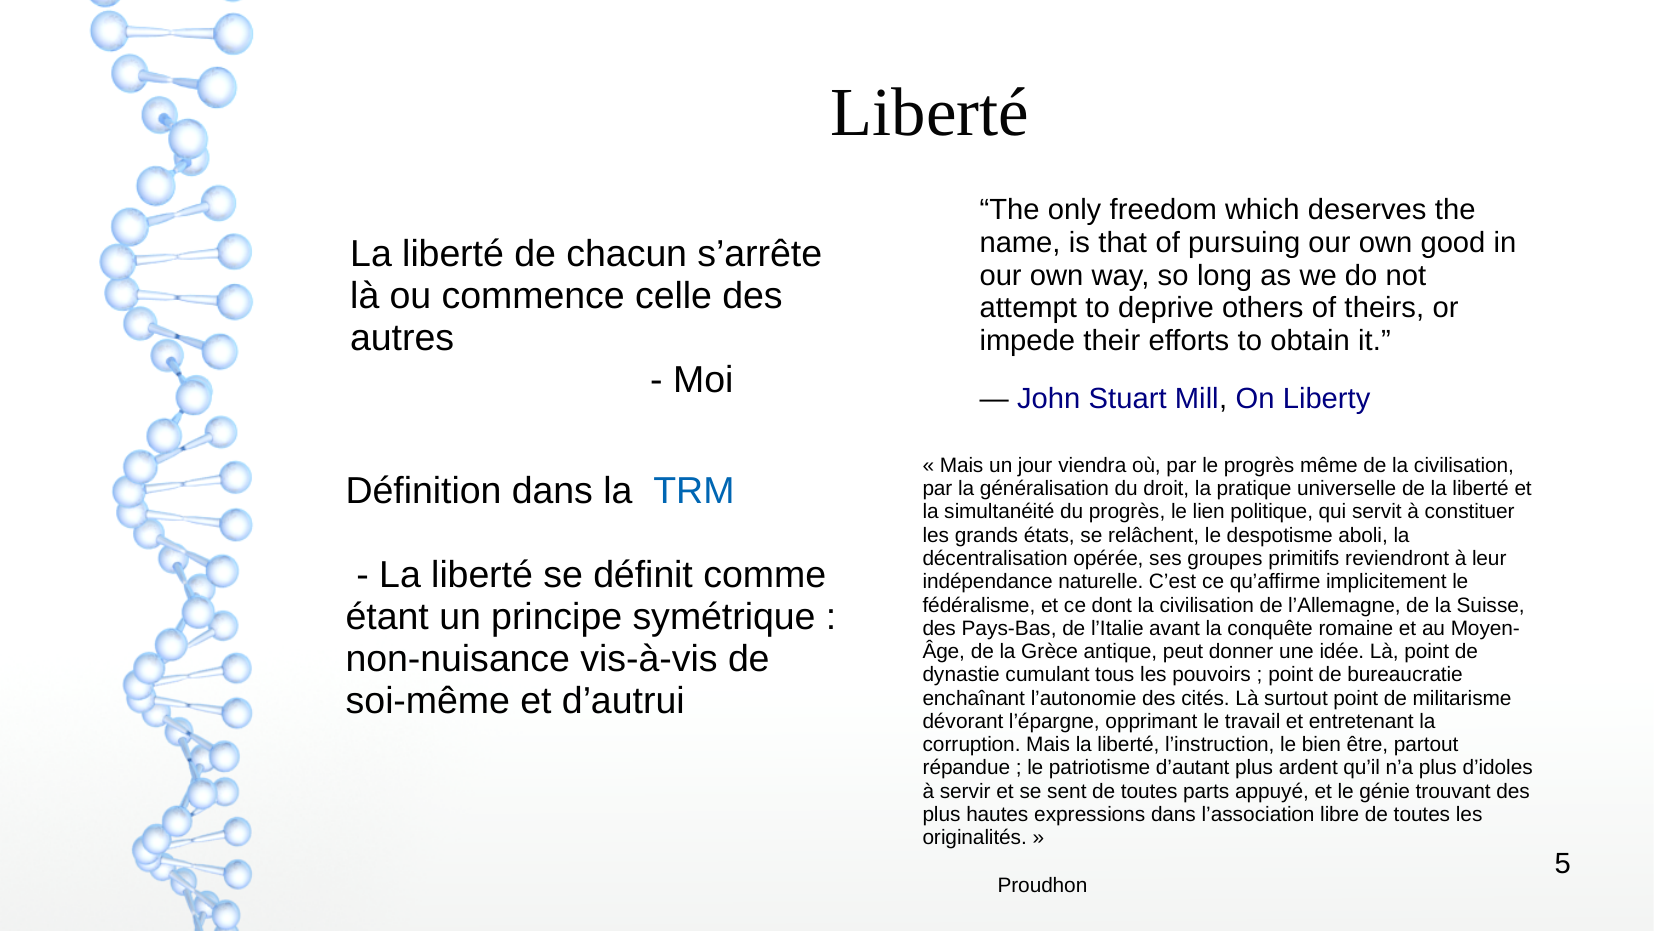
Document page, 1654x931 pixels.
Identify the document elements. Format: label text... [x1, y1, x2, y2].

picture [0, 0, 1654, 931]
title Liberté [265, 35, 1595, 189]
text_box Définition dans la TRM - La liberté se définit comme étant un principe symétrique : non-nuisance vis-à-vis de soi-même et d’autrui [330, 462, 855, 782]
text_box « Mais un jour viendra où, par le progrès même de la civilisation, par la généralisation du droit, la pratique universelle de la liberté et la simultanéité du progrès, le lien politique, qui servit à constituer les grands états, se relâchent, le despotisme aboli, la décentralisation opérée, ses groupes primitifs reviendront à leur indépendance naturelle. C’est ce qu’affirme implicitement le fédéralisme, et ce dont la civilisation de l’Allemagne, de la Suisse, des Pays-Bas, de l’Italie avant la conquête romaine et au Moyen-Âge, de la Grèce antique, peut donner une idée. Là, point de dynastie cumulant tous les pouvoirs ; point de bureaucratie enchaînant l’autonomie des cités. Là surtout point de militarisme dévorant l’épargne, opprimant le travail et entretenant la corruption. Mais la liberté, l’instruction, le bien être, partout répandue ; le patriotisme d’autant plus ardent qu’il n’a plus d’idoles à servir et se sent de toutes parts appuyé, et le génie trouvant des plus hautes expressions dans l’association libre de toutes les originalités. » Proudhon [922, 453, 1534, 826]
text_box “The only freedom which deserves the name, is that of pursuing our own good in our own way, so long as we do not attempt to deprive others of theirs, or impede their efforts to obtain it.” ― John Stuart Mill, On Liberty [979, 192, 1521, 408]
text_box La liberté de chacun s’arrête là ou commence celle des autres - Moi [350, 190, 856, 372]
